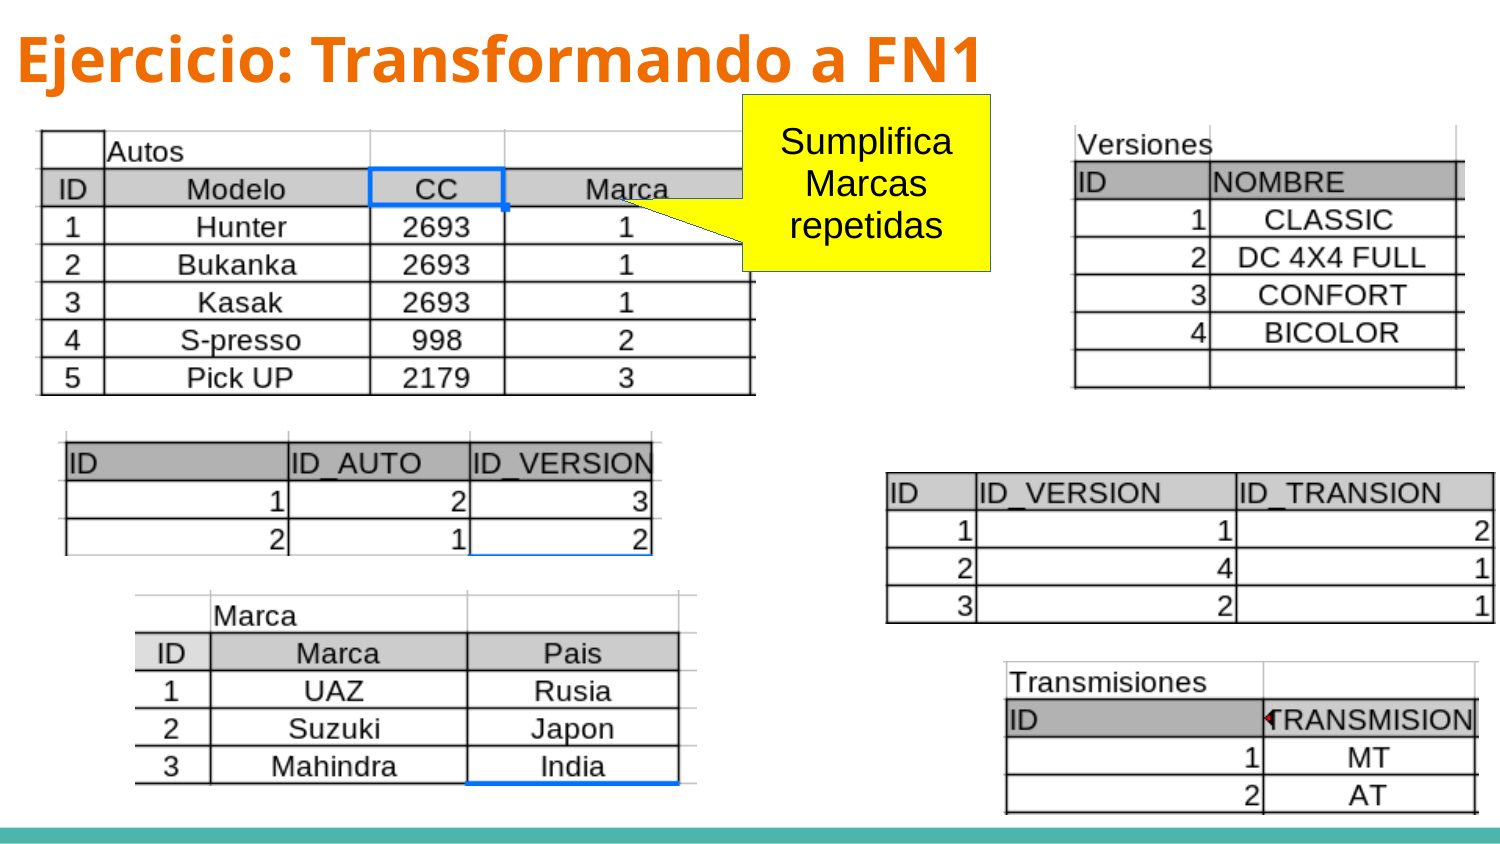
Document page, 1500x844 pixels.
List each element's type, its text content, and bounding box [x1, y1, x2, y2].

picture [35, 129, 756, 396]
picture [58, 431, 662, 556]
picture [885, 472, 1496, 624]
picture [135, 590, 697, 786]
title Ejercicio: Transformando a FN1 [0, 0, 1398, 116]
picture [1070, 125, 1465, 390]
text_box Sumplifica Marcas repetidas [620, 94, 991, 272]
picture [1003, 661, 1479, 815]
